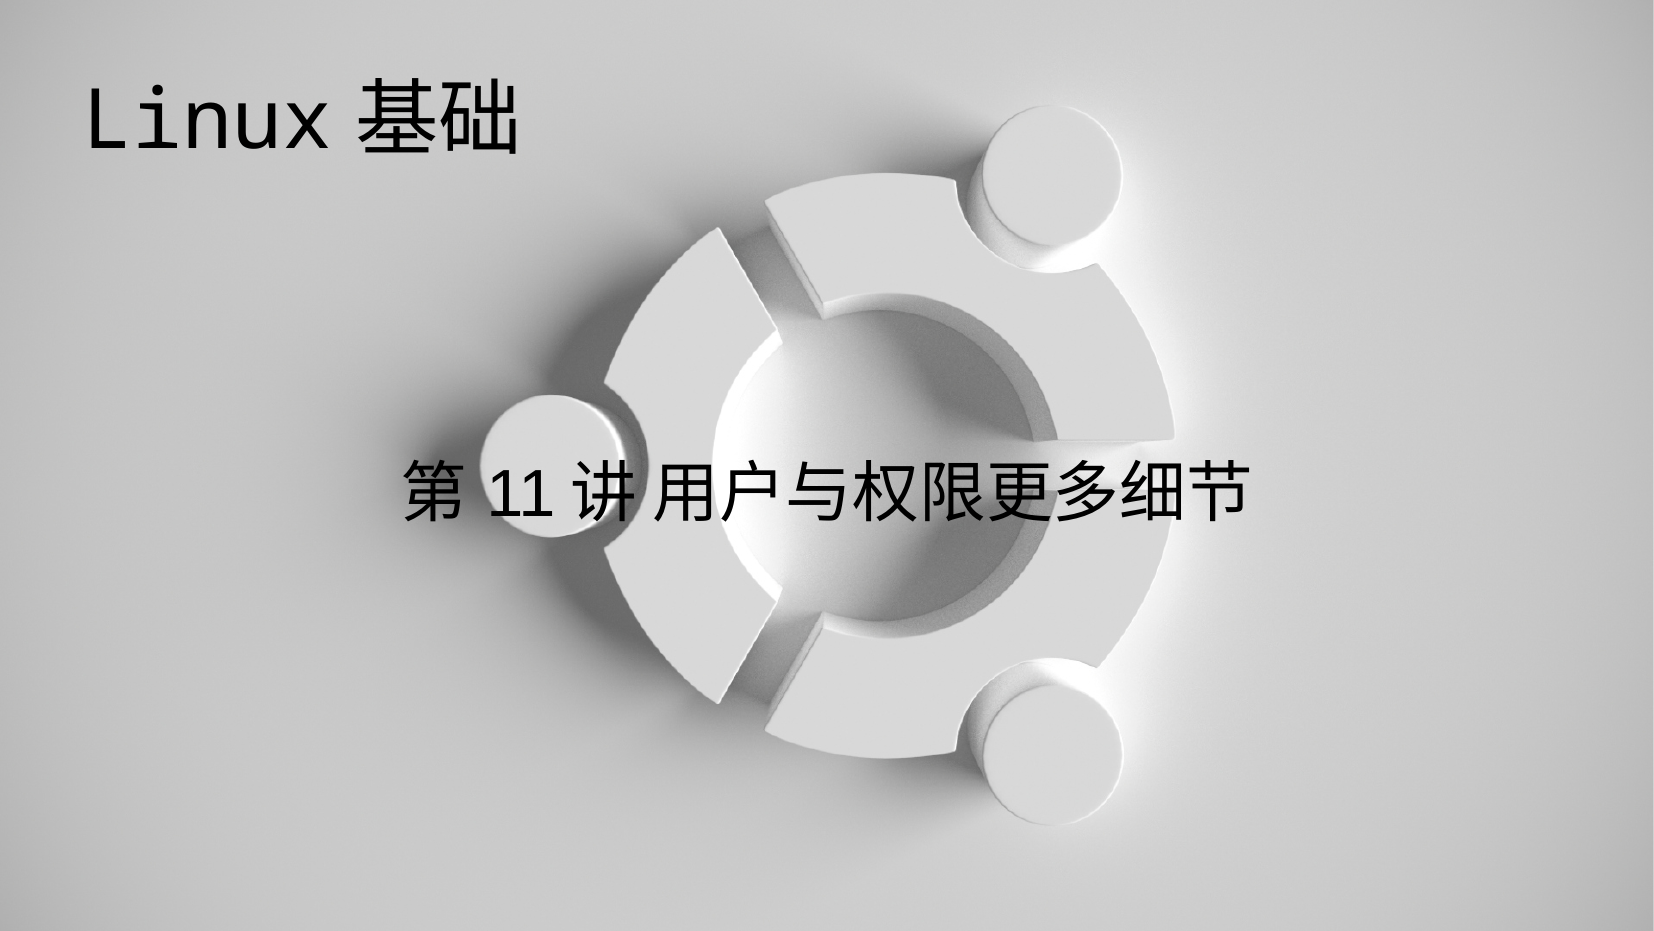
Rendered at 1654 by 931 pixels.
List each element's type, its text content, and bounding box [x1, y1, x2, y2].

picture [0, 0, 1654, 931]
title Linux基础 [82, 37, 1571, 189]
subtitle 第11讲 用户与权限更多细节 [82, 217, 1571, 758]
